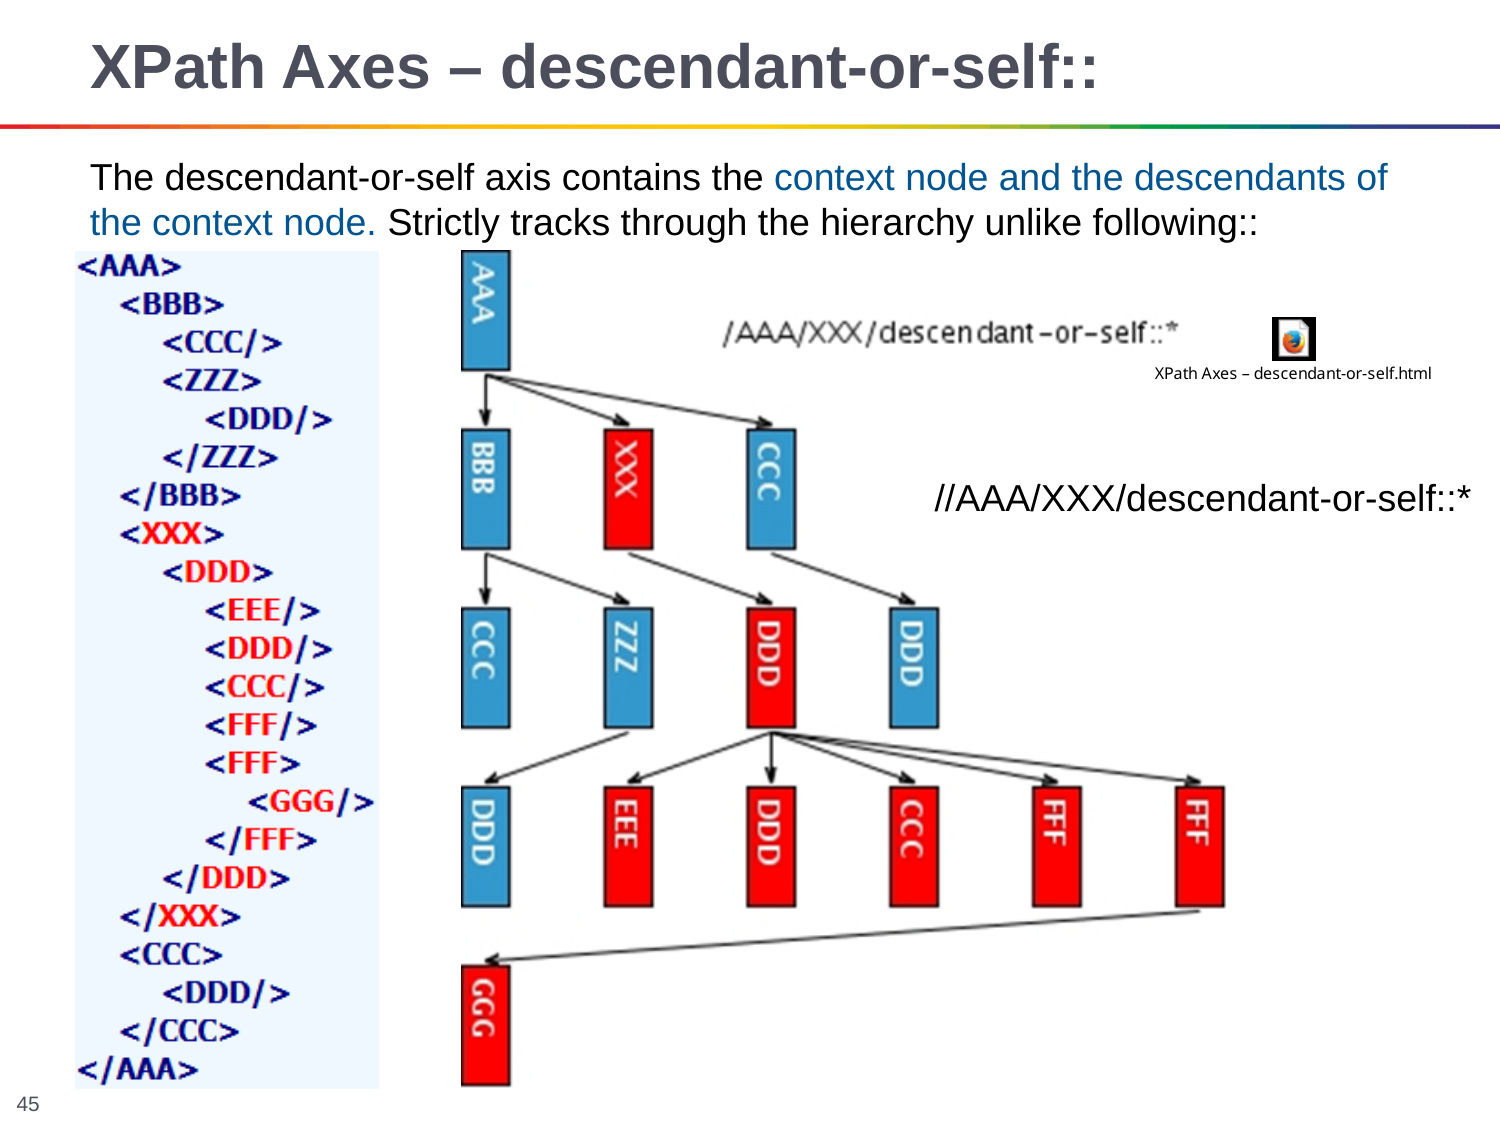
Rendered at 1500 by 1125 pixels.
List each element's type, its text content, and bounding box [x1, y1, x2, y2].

chart [1127, 317, 1459, 390]
picture [75, 251, 379, 1089]
text_box The descendant-or-self axis contains the context node and the descendants of the context node. Strictly tracks through the hierarchy unlike following:: [74, 145, 1425, 251]
title XPath Axes – descendant-or-self:: [75, 17, 1425, 109]
text_box //AAA/XXX/descendant-or-self::* [919, 466, 1487, 527]
picture [461, 250, 1237, 1089]
